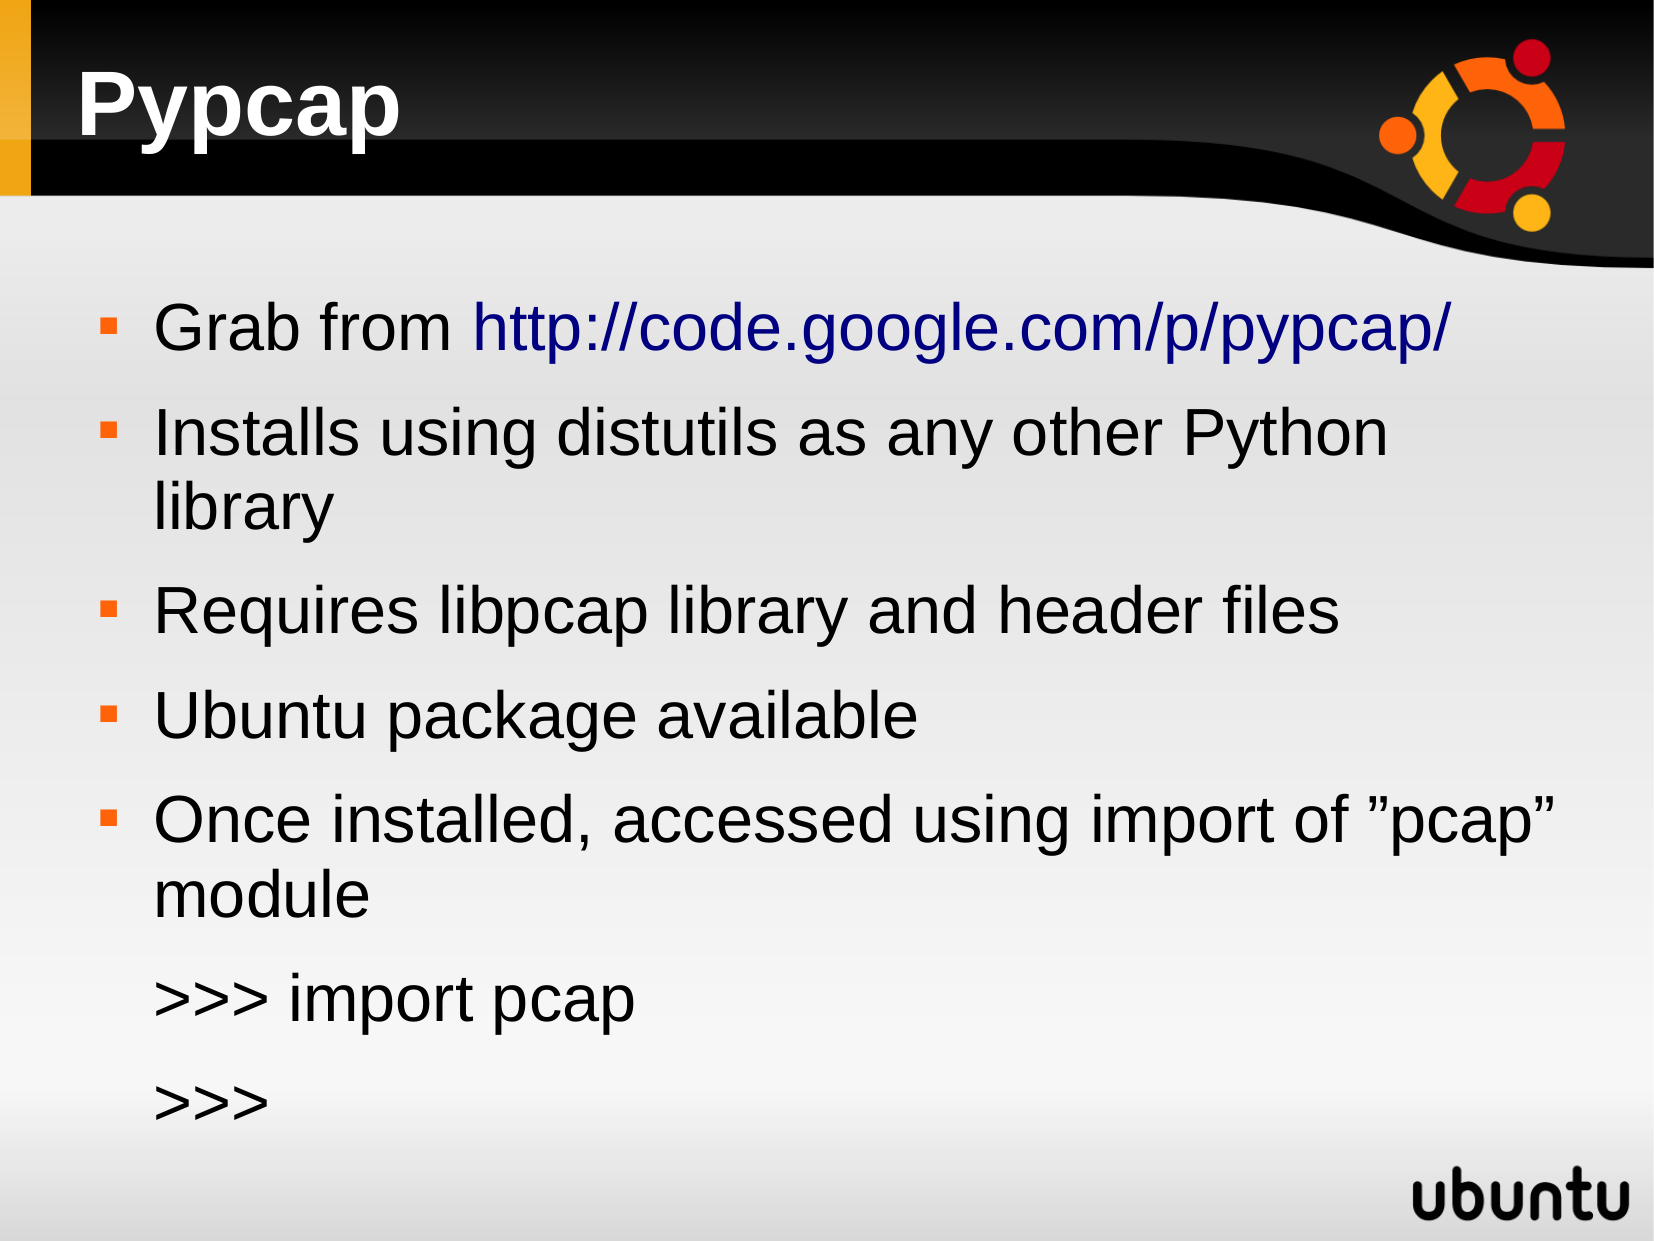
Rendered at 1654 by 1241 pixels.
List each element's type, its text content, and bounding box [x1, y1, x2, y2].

picture [0, 0, 1654, 1241]
title Pypcap [76, 7, 1565, 200]
list Grab from http://code.google.com/p/pypcap/ Installs using distutils as any other Python library Requires libpcap library and header files Ubuntu package available Once installed, accessed using import of ”pcap” module >>> import pcap >>> [82, 290, 1571, 1136]
